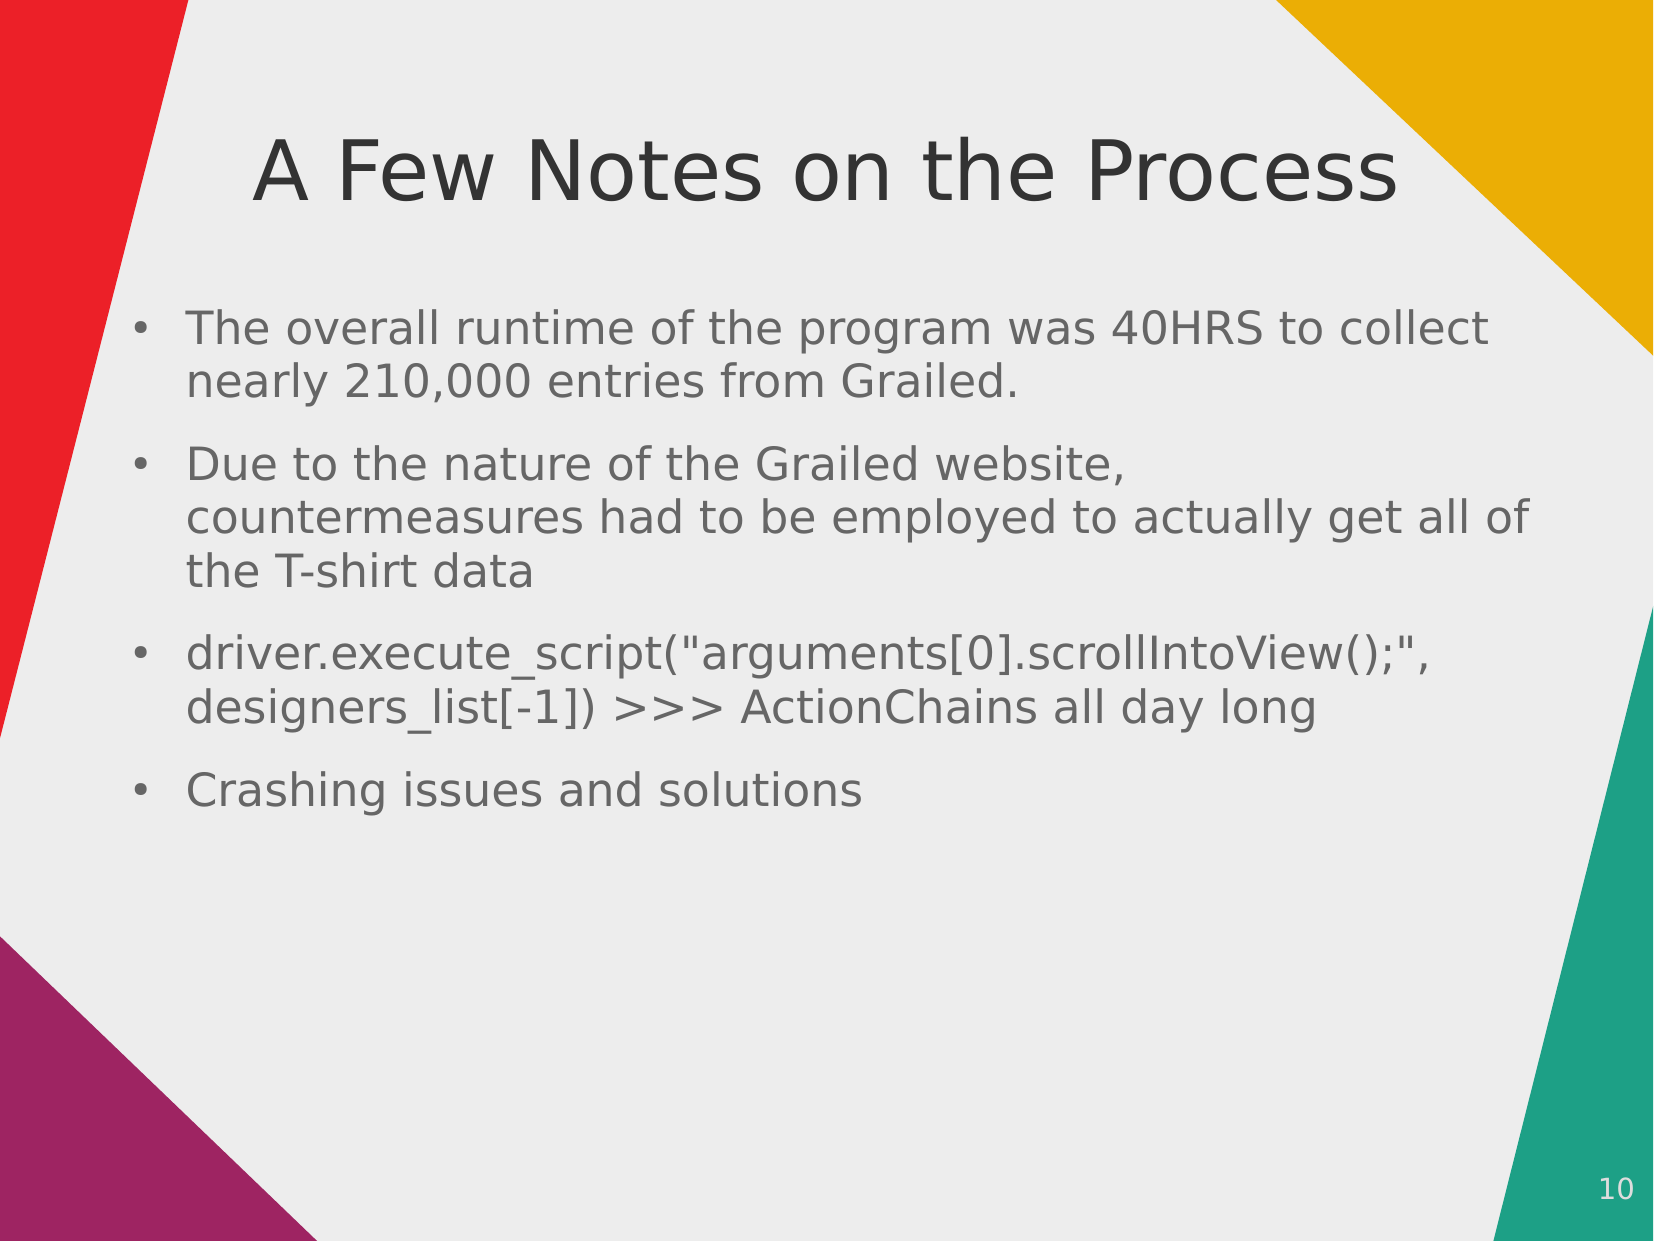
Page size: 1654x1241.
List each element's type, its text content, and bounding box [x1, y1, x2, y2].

title A Few Notes on the Process [114, 73, 1539, 271]
list The overall runtime of the program was 40HRS to collect nearly 210,000 entries from Grailed. Due to the nature of the Grailed website, countermeasures had to be employed to actually get all of the T-shirt data driver.execute_script("arguments[0].scrollIntoView();", designers_list[-1]) >>> ActionChains all day long Crashing issues and solutions [114, 302, 1539, 1033]
